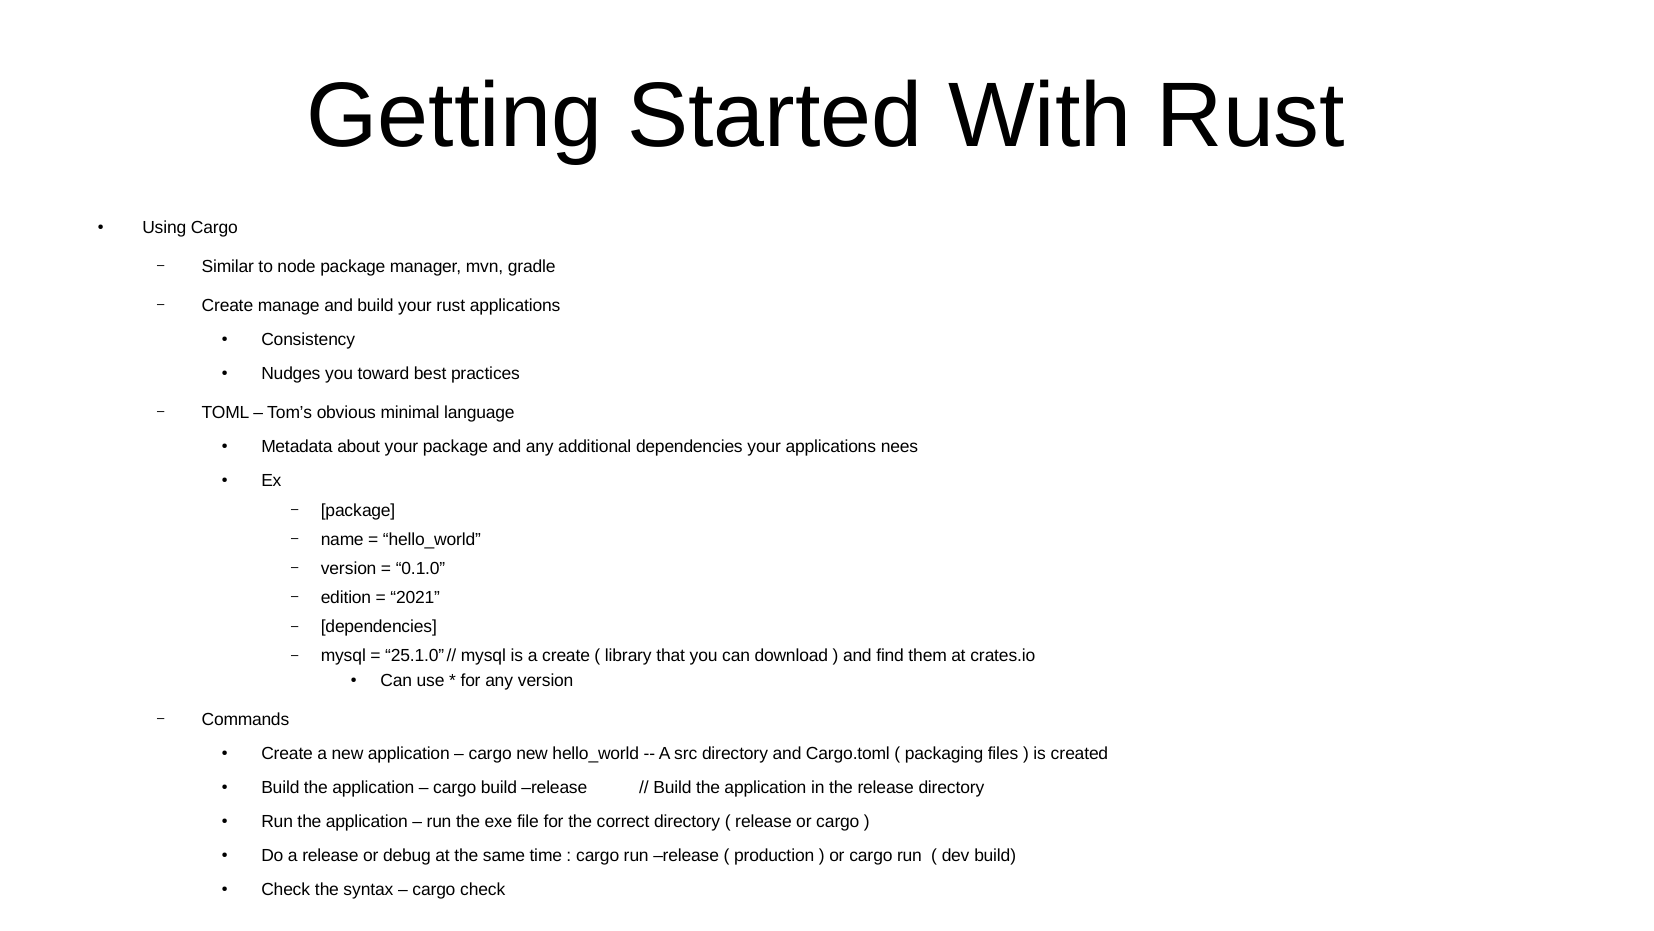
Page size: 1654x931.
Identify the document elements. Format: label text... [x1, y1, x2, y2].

list Using Cargo Similar to node package manager, mvn, gradle Create manage and build your rust applications Consistency Nudges you toward best practices TOML – Tom’s obvious minimal language Metadata about your package and any additional dependencies your applications nees Ex [package] name = “hello_world” version = “0.1.0” edition = “2021” [dependencies] mysql = “25.1.0” // mysql is a create ( library that you can download ) and find them at crates.io Can use * for any version Commands Create a new application – cargo new hello_world -- A src directory and Cargo.toml ( packaging files ) is created Build the application – cargo build –release // Build the application in the release directory Run the application – run the exe file for the correct directory ( release or cargo ) Do a release or debug at the same time : cargo run –release ( production ) or cargo run ( dev build) Check the syntax – cargo check [82, 217, 1613, 901]
title Getting Started With Rust [82, 37, 1571, 193]
